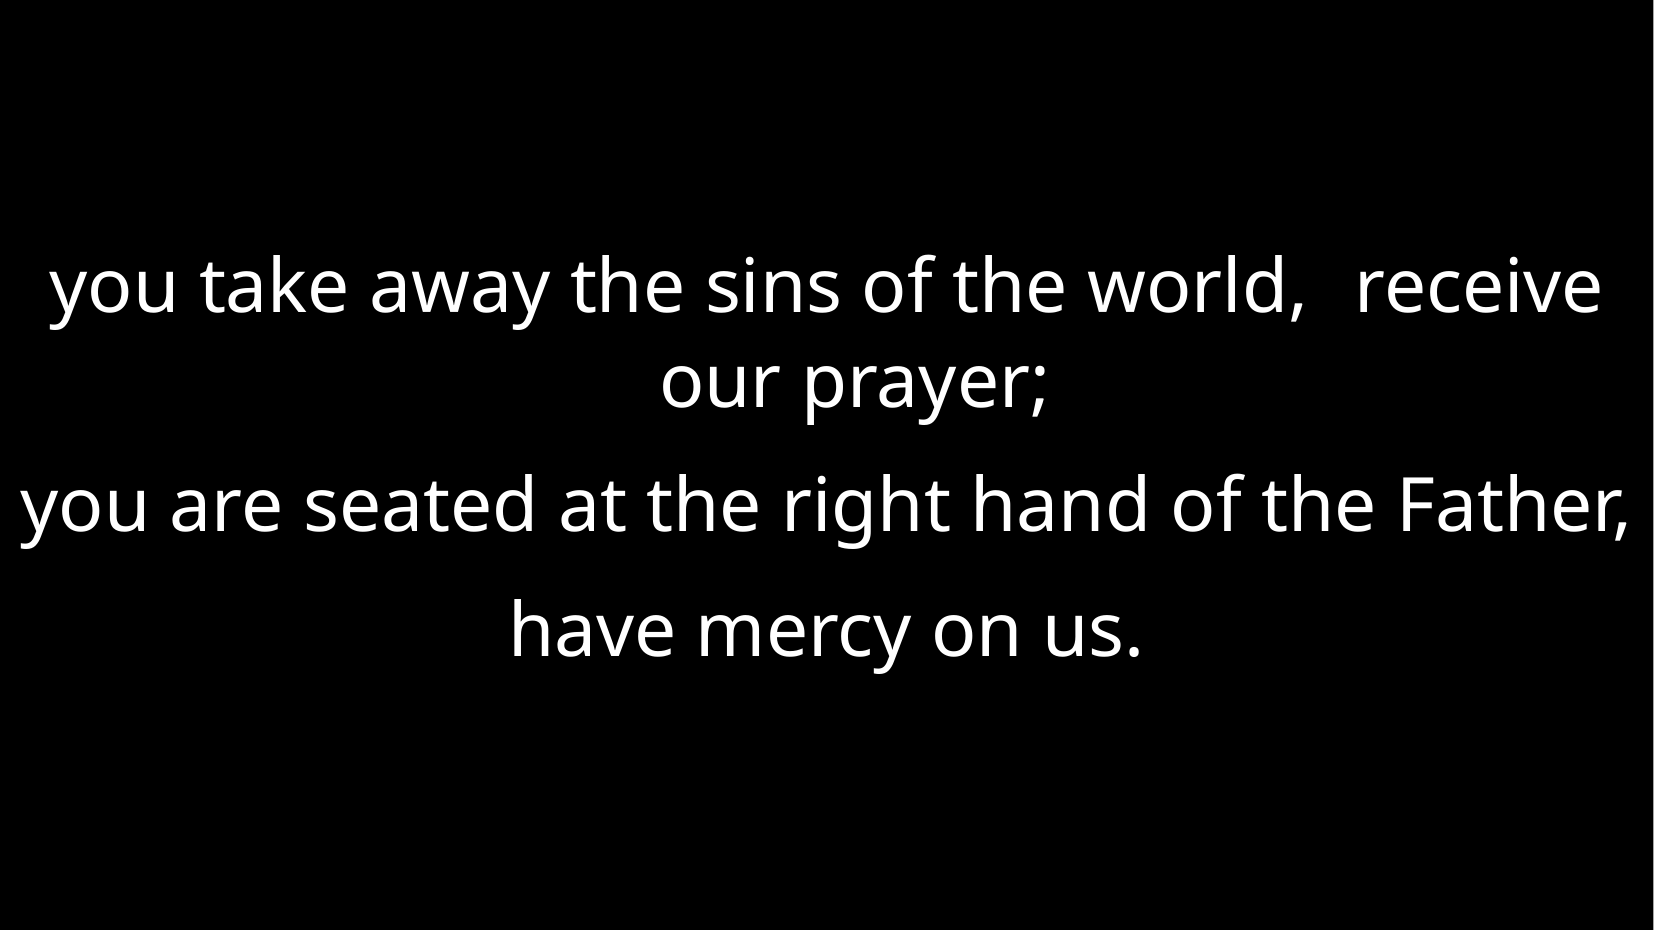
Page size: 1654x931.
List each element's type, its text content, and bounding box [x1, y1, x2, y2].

list you take away the sins of the world, receive our prayer; you are seated at the right hand of the Father, have mercy on us. [0, 230, 1654, 922]
